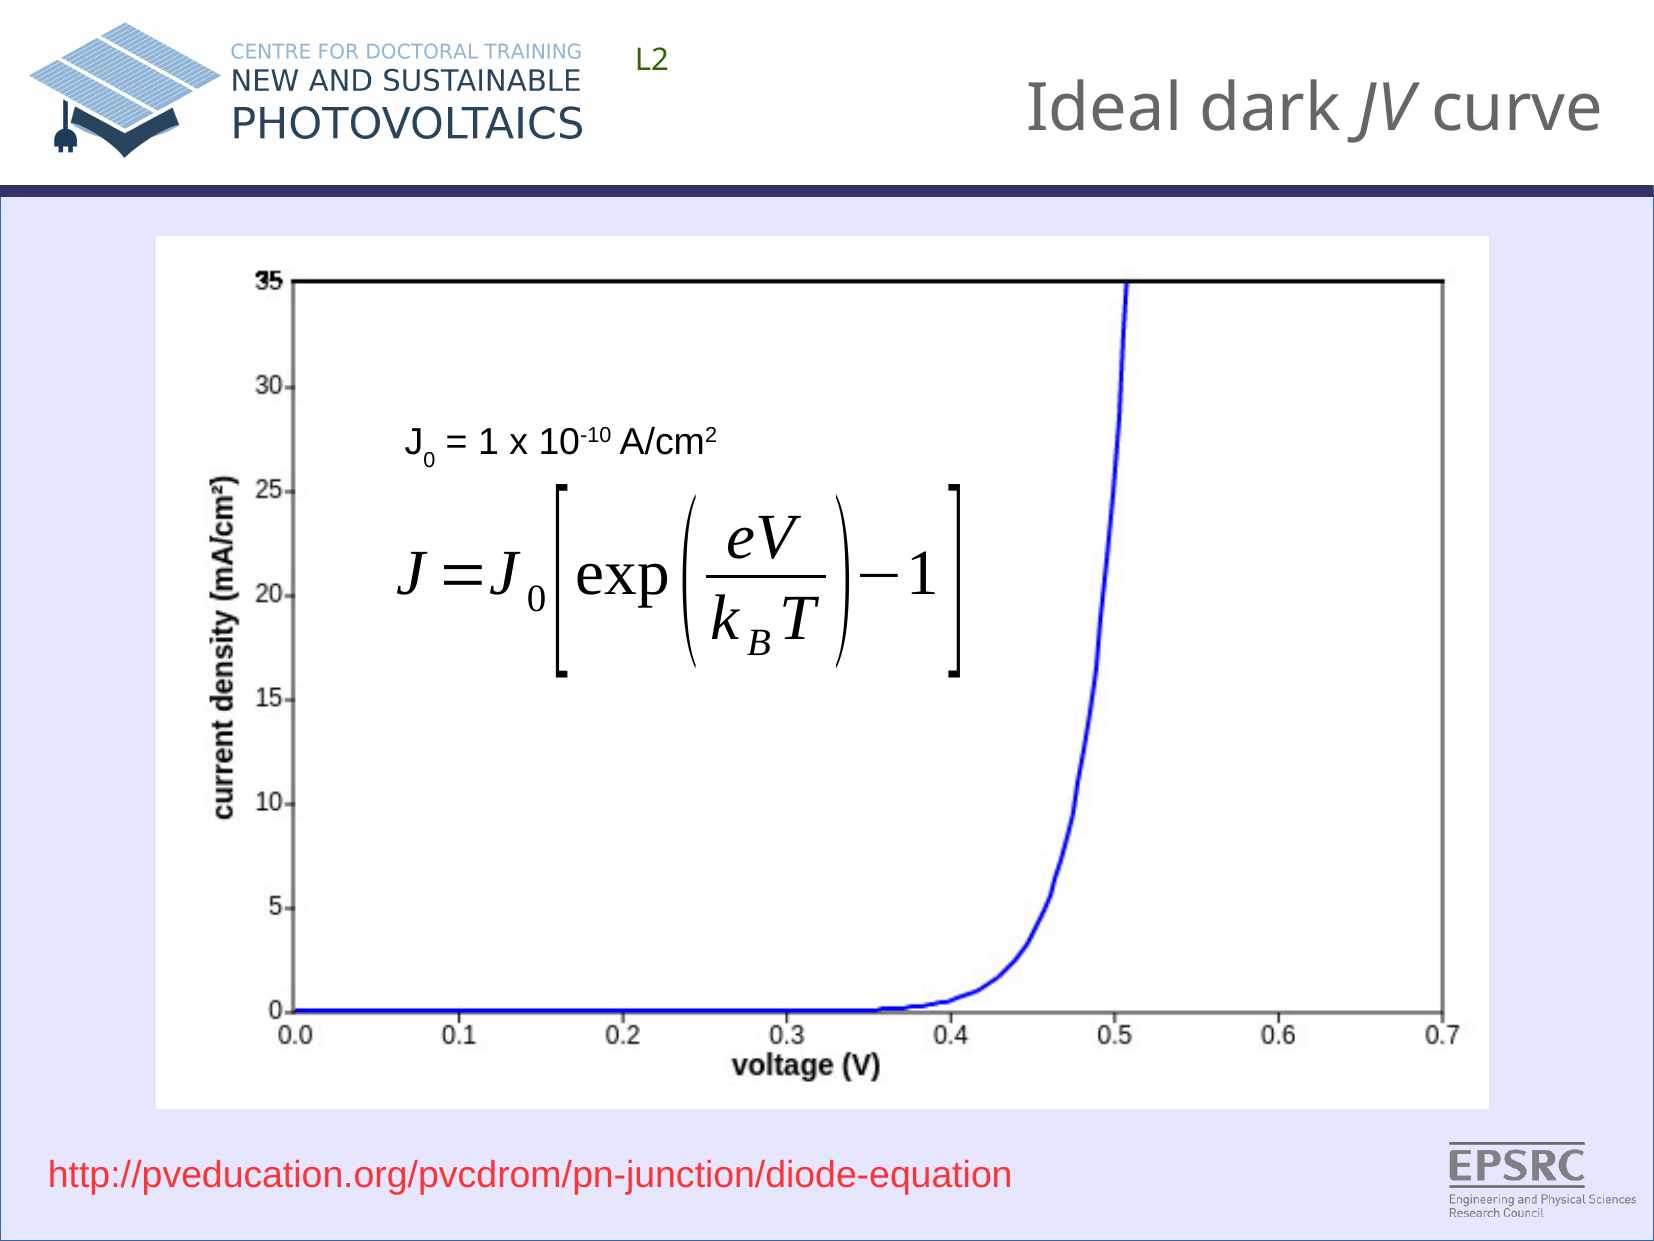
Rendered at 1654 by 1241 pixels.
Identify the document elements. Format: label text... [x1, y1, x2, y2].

picture [156, 236, 1489, 1110]
text_box [0, 197, 1654, 1241]
picture [1449, 1142, 1636, 1217]
text_box L2 [620, 29, 880, 80]
picture [19, 17, 591, 166]
text_box J0 = 1 x 10-10 A/cm2 [389, 413, 1075, 480]
text_box http://pveducation.org/pvcdrom/pn-junction/diode-equation [33, 1145, 1028, 1203]
chart [379, 482, 980, 682]
text_box Ideal dark JV curve [767, 51, 1619, 142]
